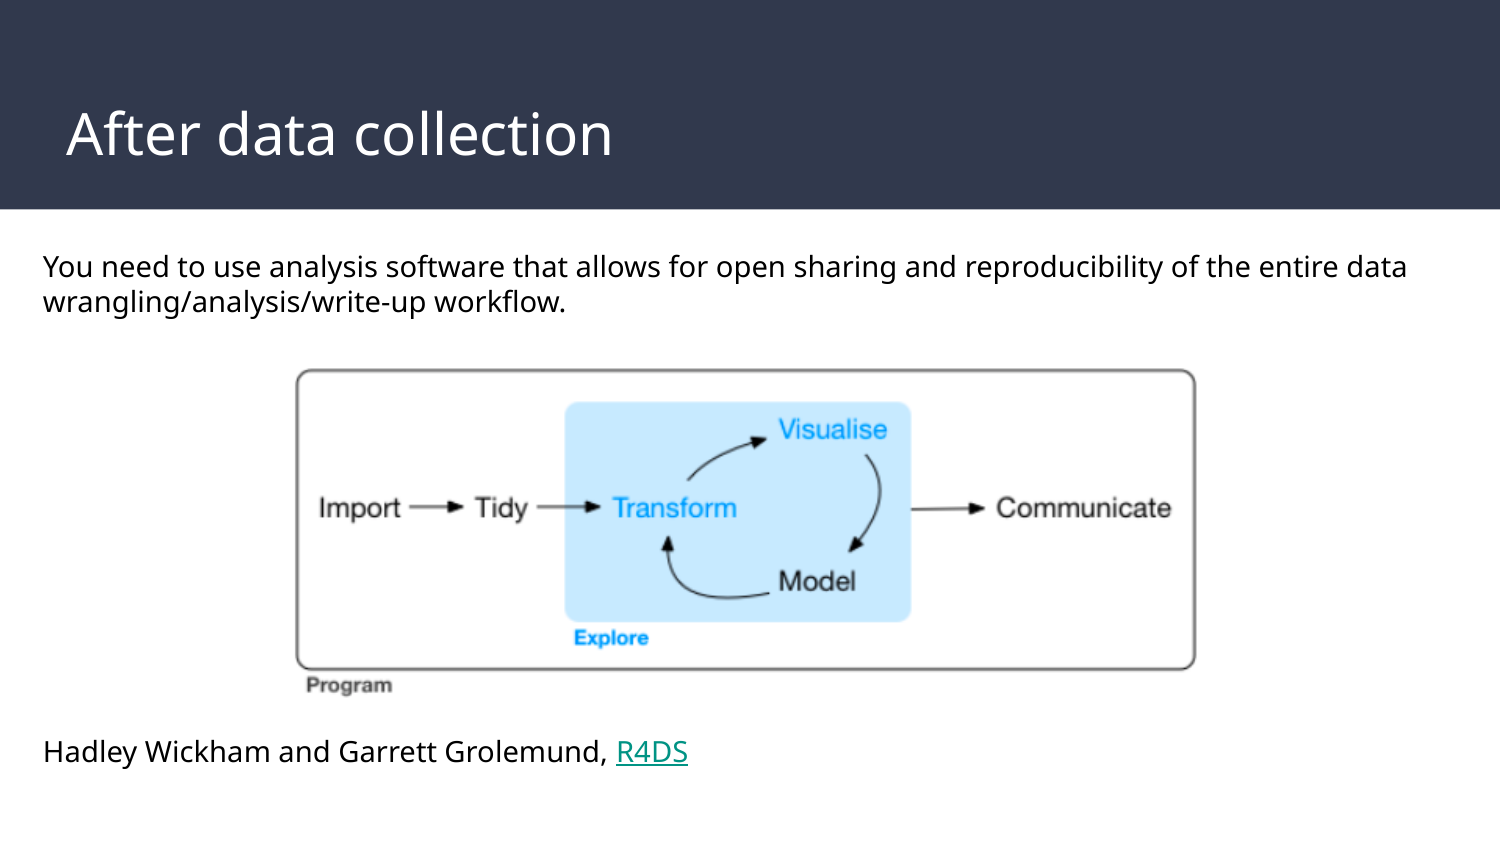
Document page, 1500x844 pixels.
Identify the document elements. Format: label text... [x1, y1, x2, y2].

text_box You need to use analysis software that allows for open sharing and reproducibility of the entire data wrangling/analysis/write-up workflow. [27, 233, 1471, 821]
text_box Hadley Wickham and Garrett Grolemund, R4DS [27, 717, 762, 821]
title After data collection [51, 82, 1449, 185]
picture [272, 350, 1228, 704]
